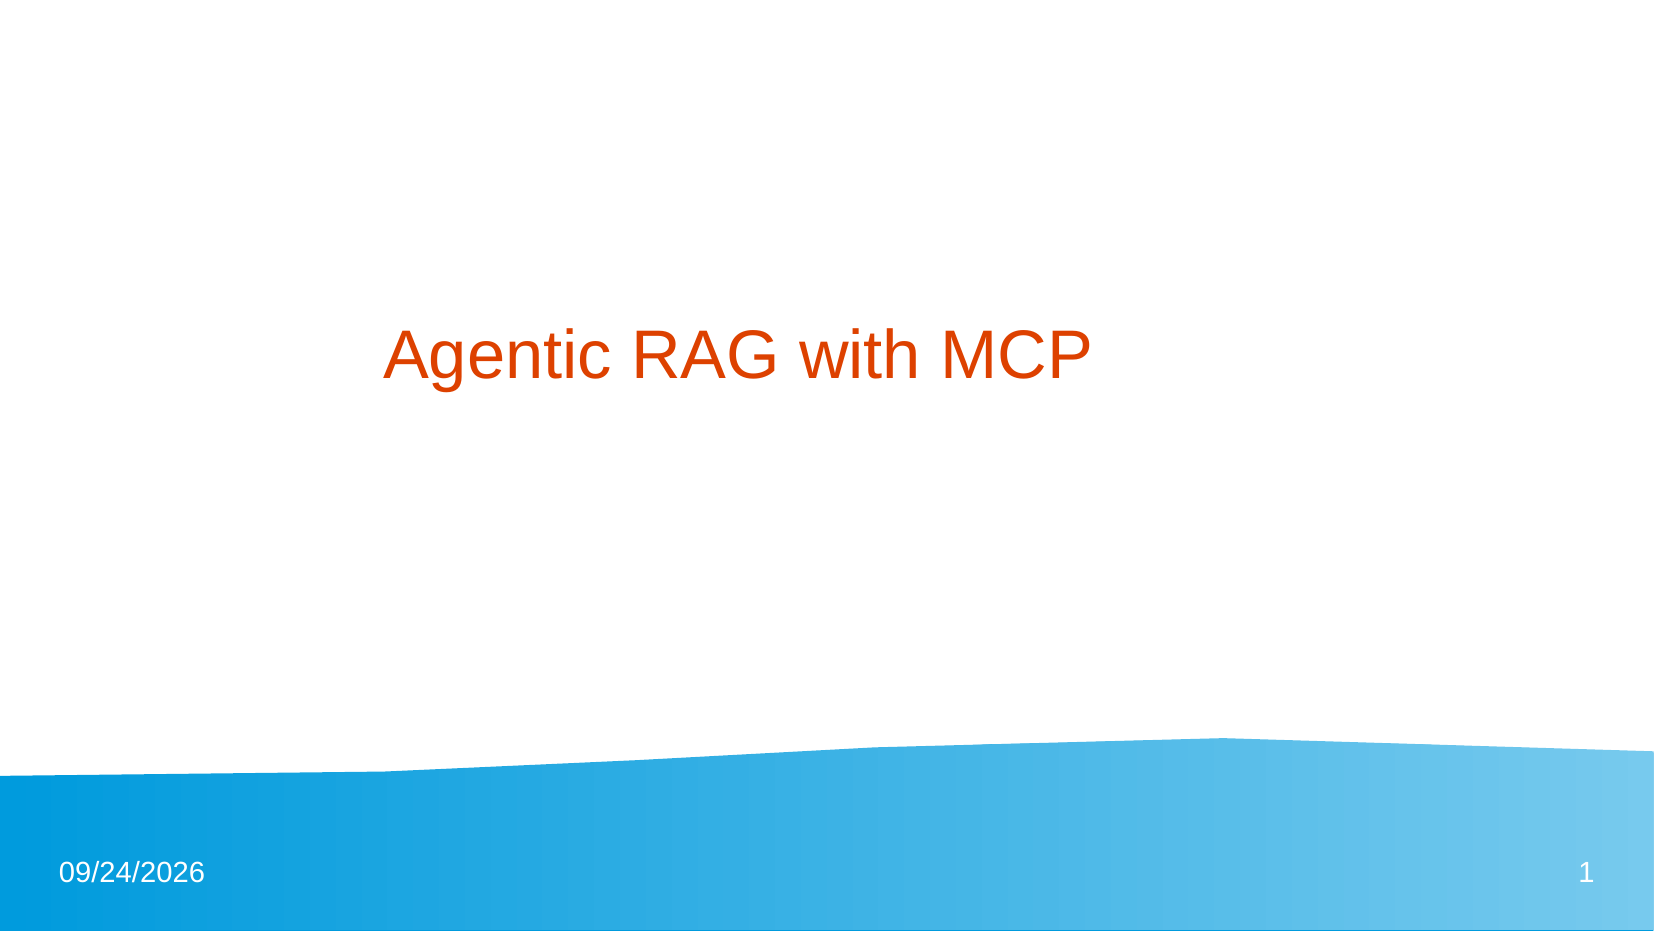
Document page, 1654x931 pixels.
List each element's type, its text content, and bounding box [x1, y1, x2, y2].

title Agentic RAG with MCP [0, 265, 1477, 443]
